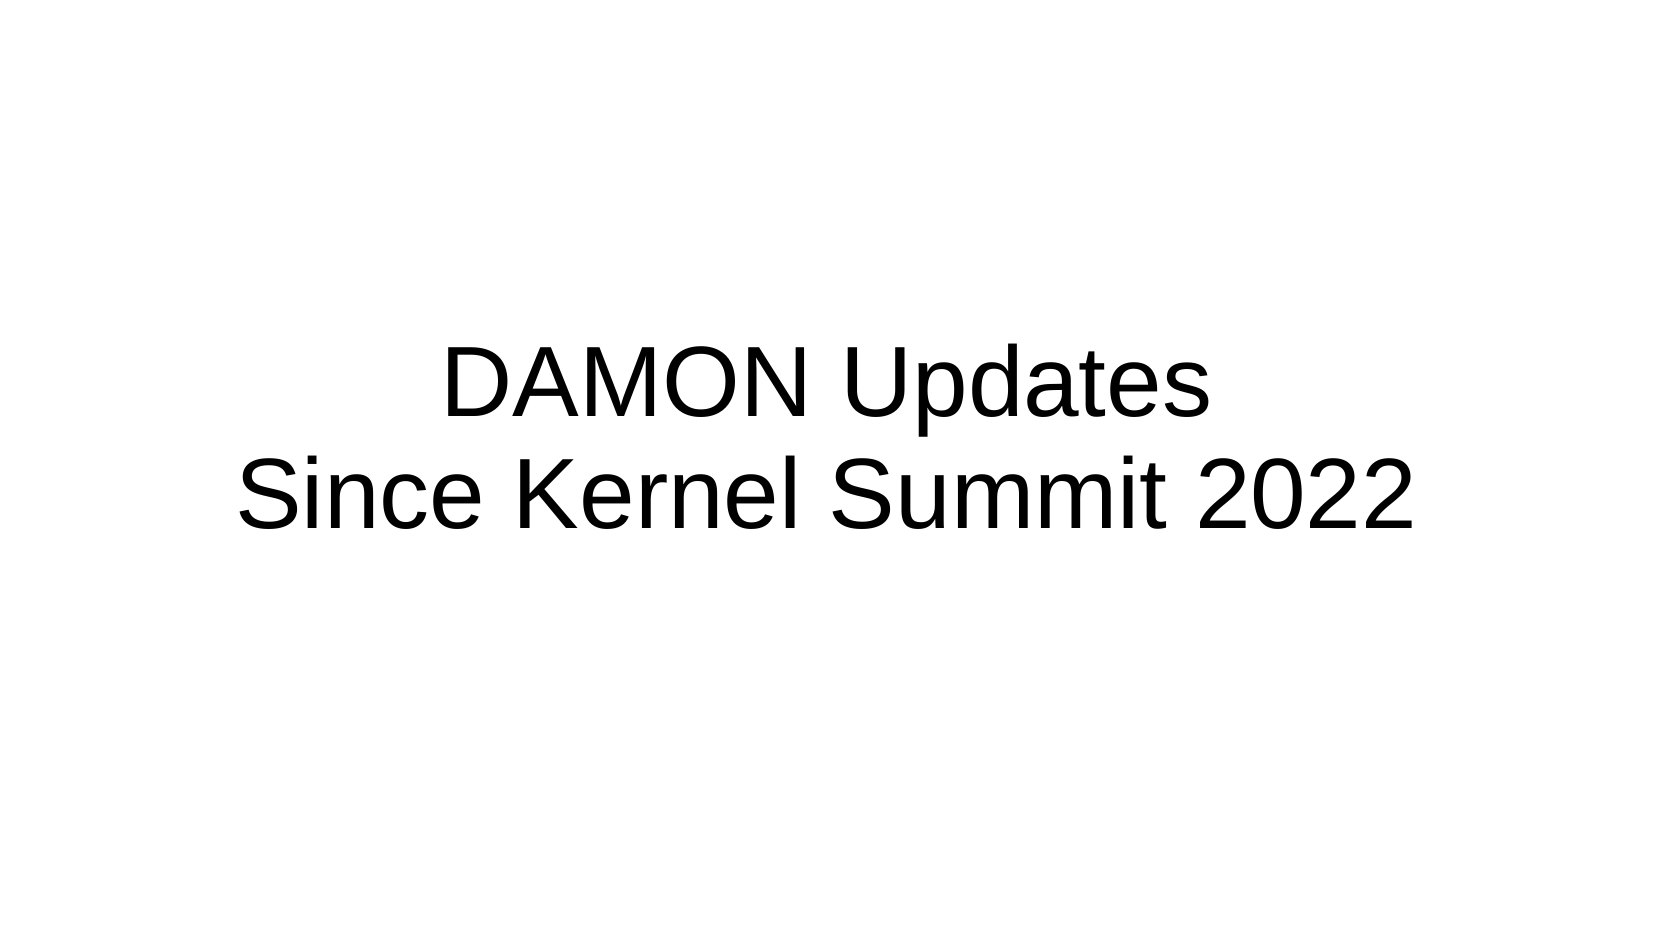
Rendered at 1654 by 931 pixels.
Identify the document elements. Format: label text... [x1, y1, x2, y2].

text_box DAMON Updates Since Kernel Summit 2022 [82, 108, 1571, 767]
